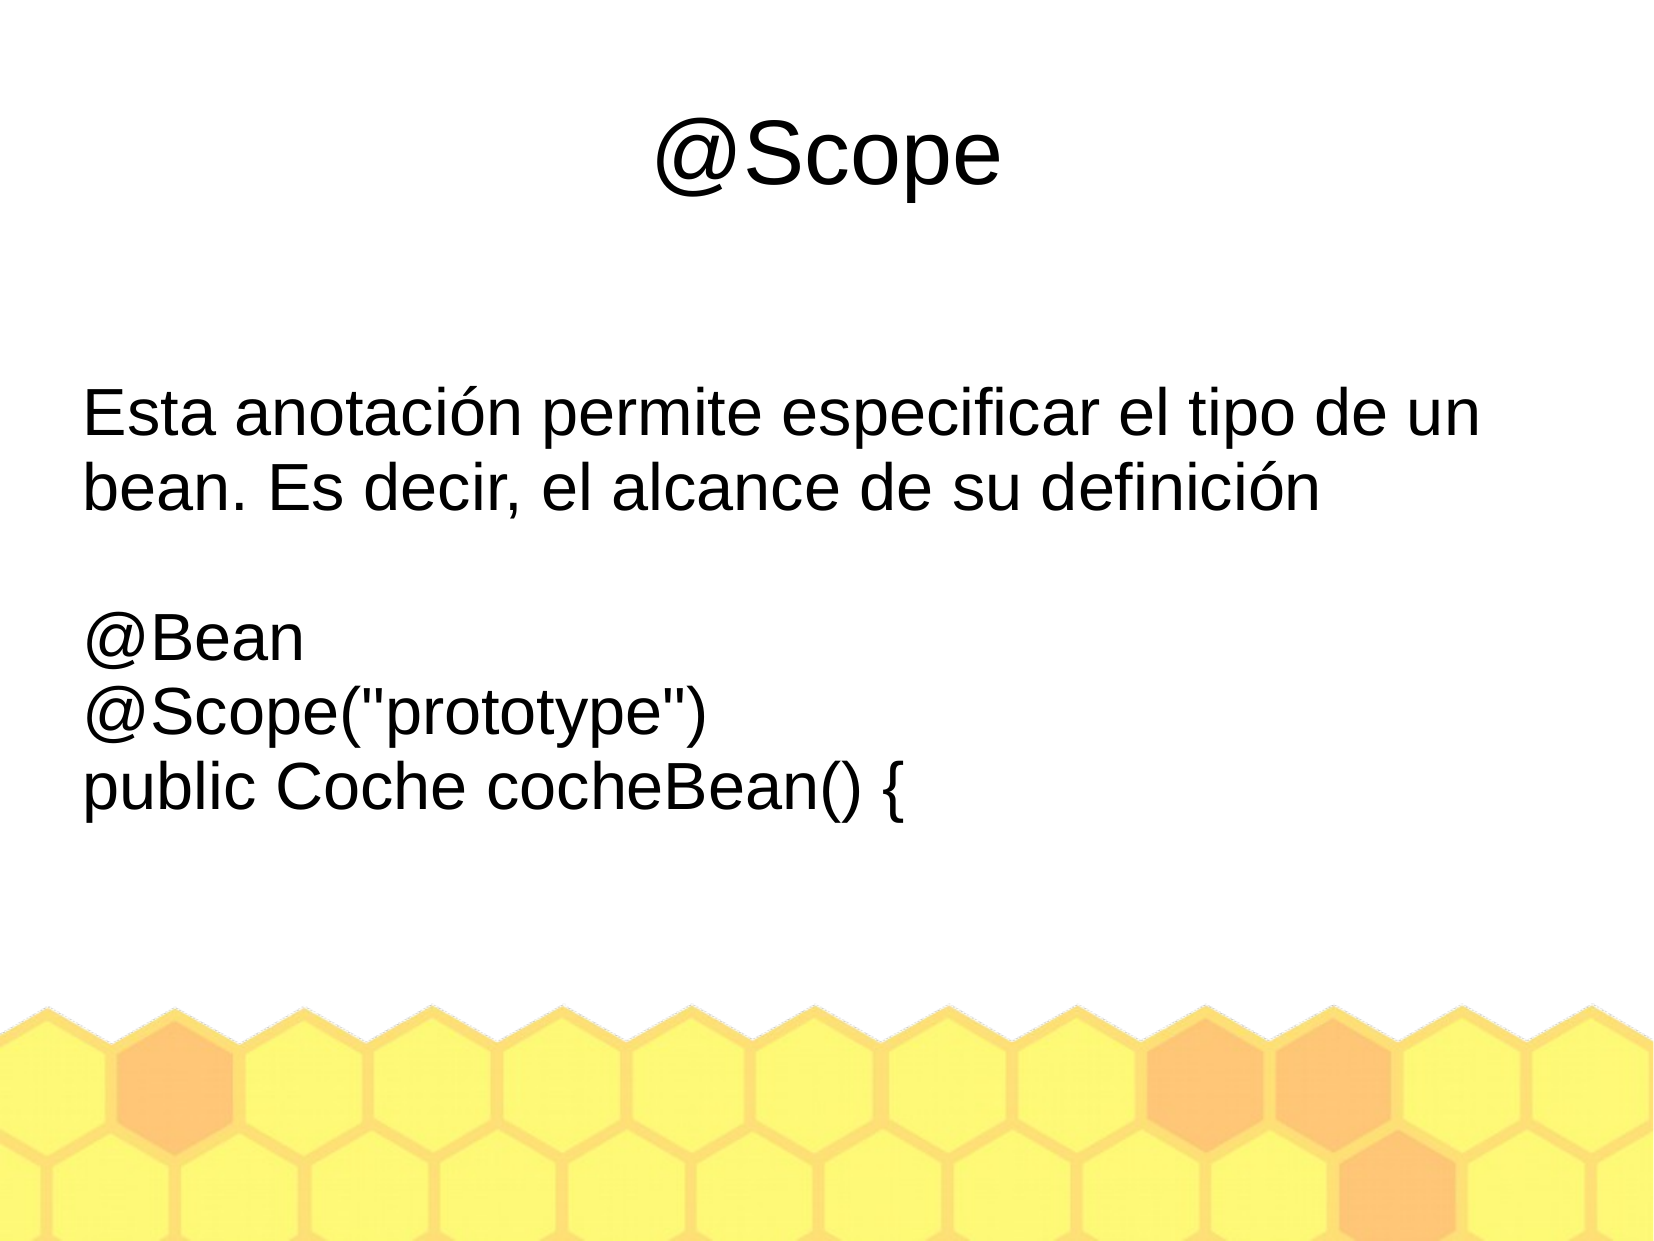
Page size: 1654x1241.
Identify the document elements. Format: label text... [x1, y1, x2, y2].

title @Scope [82, 49, 1571, 240]
subtitle Esta anotación permite especificar el tipo de un bean. Es decir, el alcance de su definición @Bean @Scope("prototype") public Coche cocheBean() { [82, 240, 1571, 960]
picture [0, 1001, 1654, 1241]
